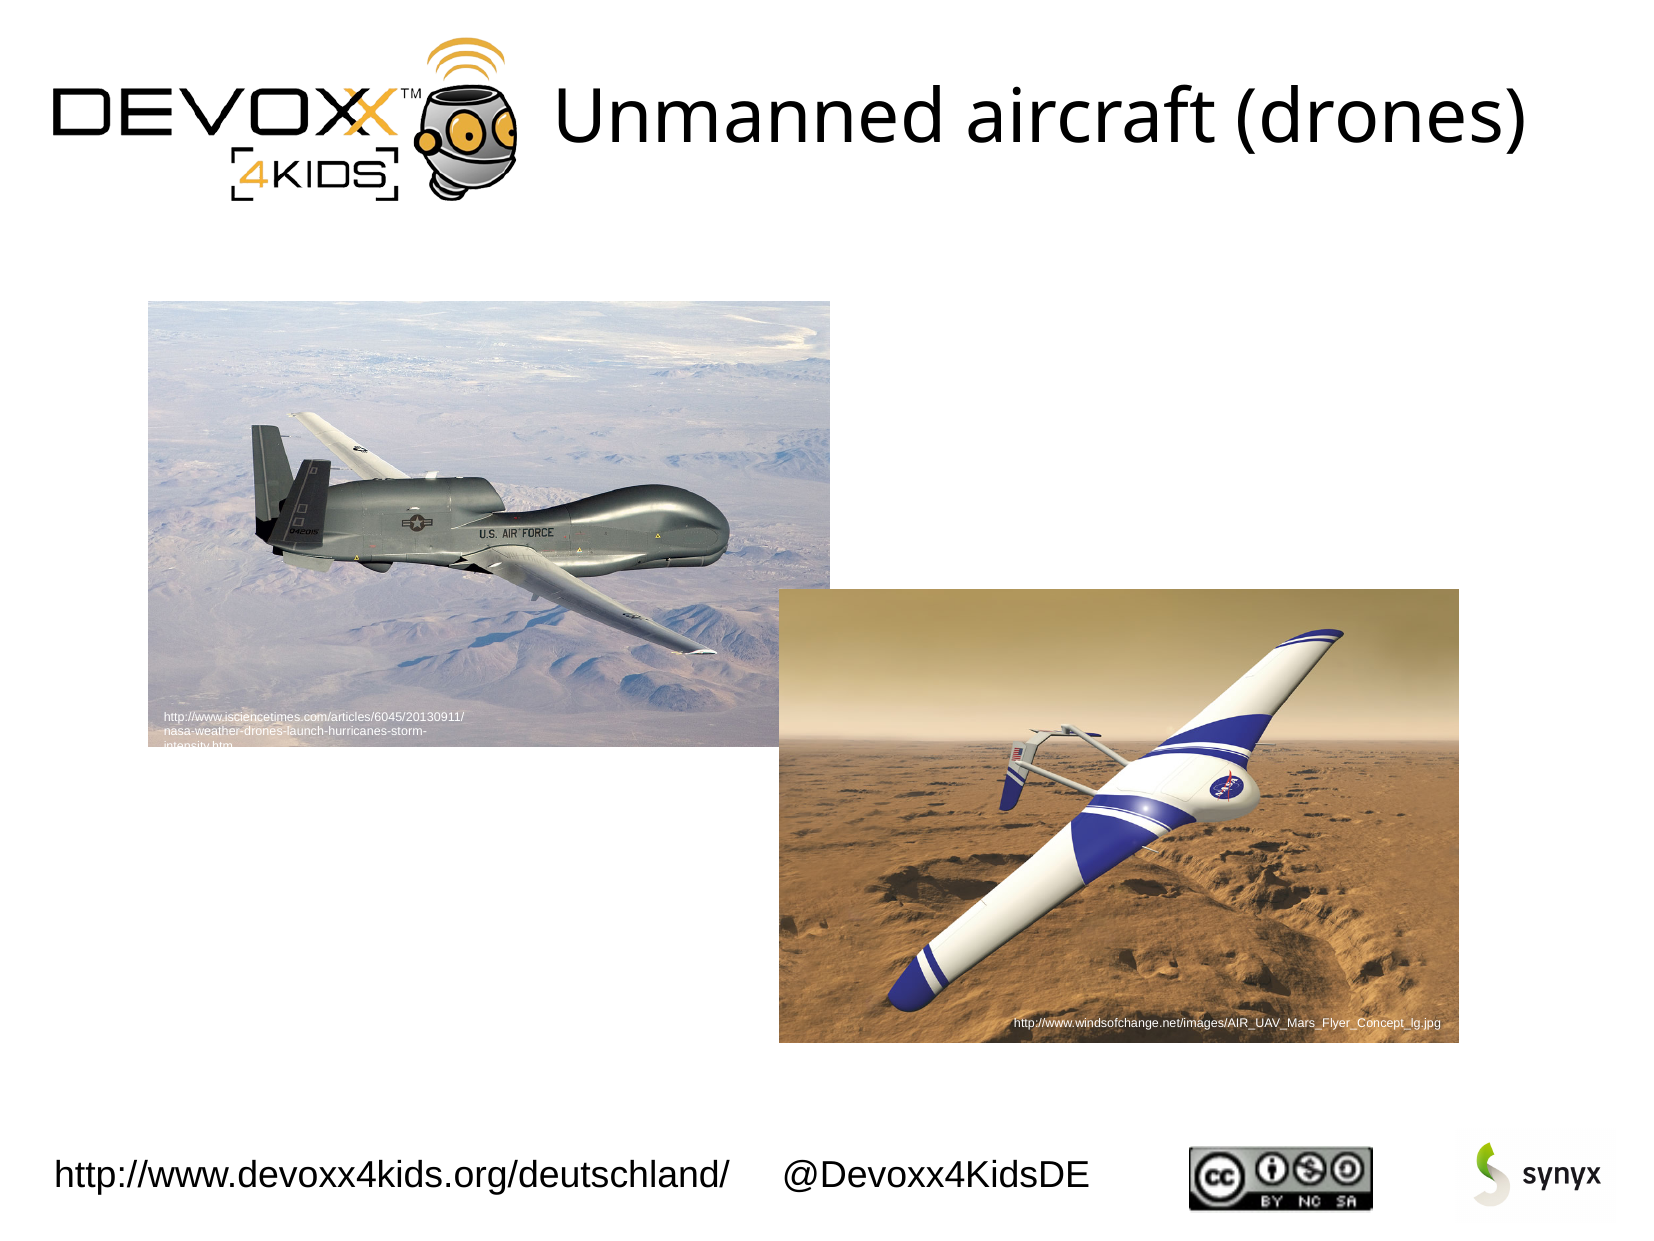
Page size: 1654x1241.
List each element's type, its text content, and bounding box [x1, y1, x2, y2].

picture [1455, 1128, 1616, 1223]
picture [1189, 1146, 1373, 1213]
picture [148, 301, 1459, 1043]
title Unmanned aircraft (drones) [537, 60, 1620, 302]
text_box http://www.windsofchange.net/images/AIR_UAV_Mars_Flyer_Concept_lg.jpg [999, 1008, 1459, 1041]
text_box http://www.isciencetimes.com/articles/6045/20130911/nasa-weather-drones-launch-hurricanes-storm-intensity.htm [148, 703, 487, 761]
picture [53, 37, 517, 201]
